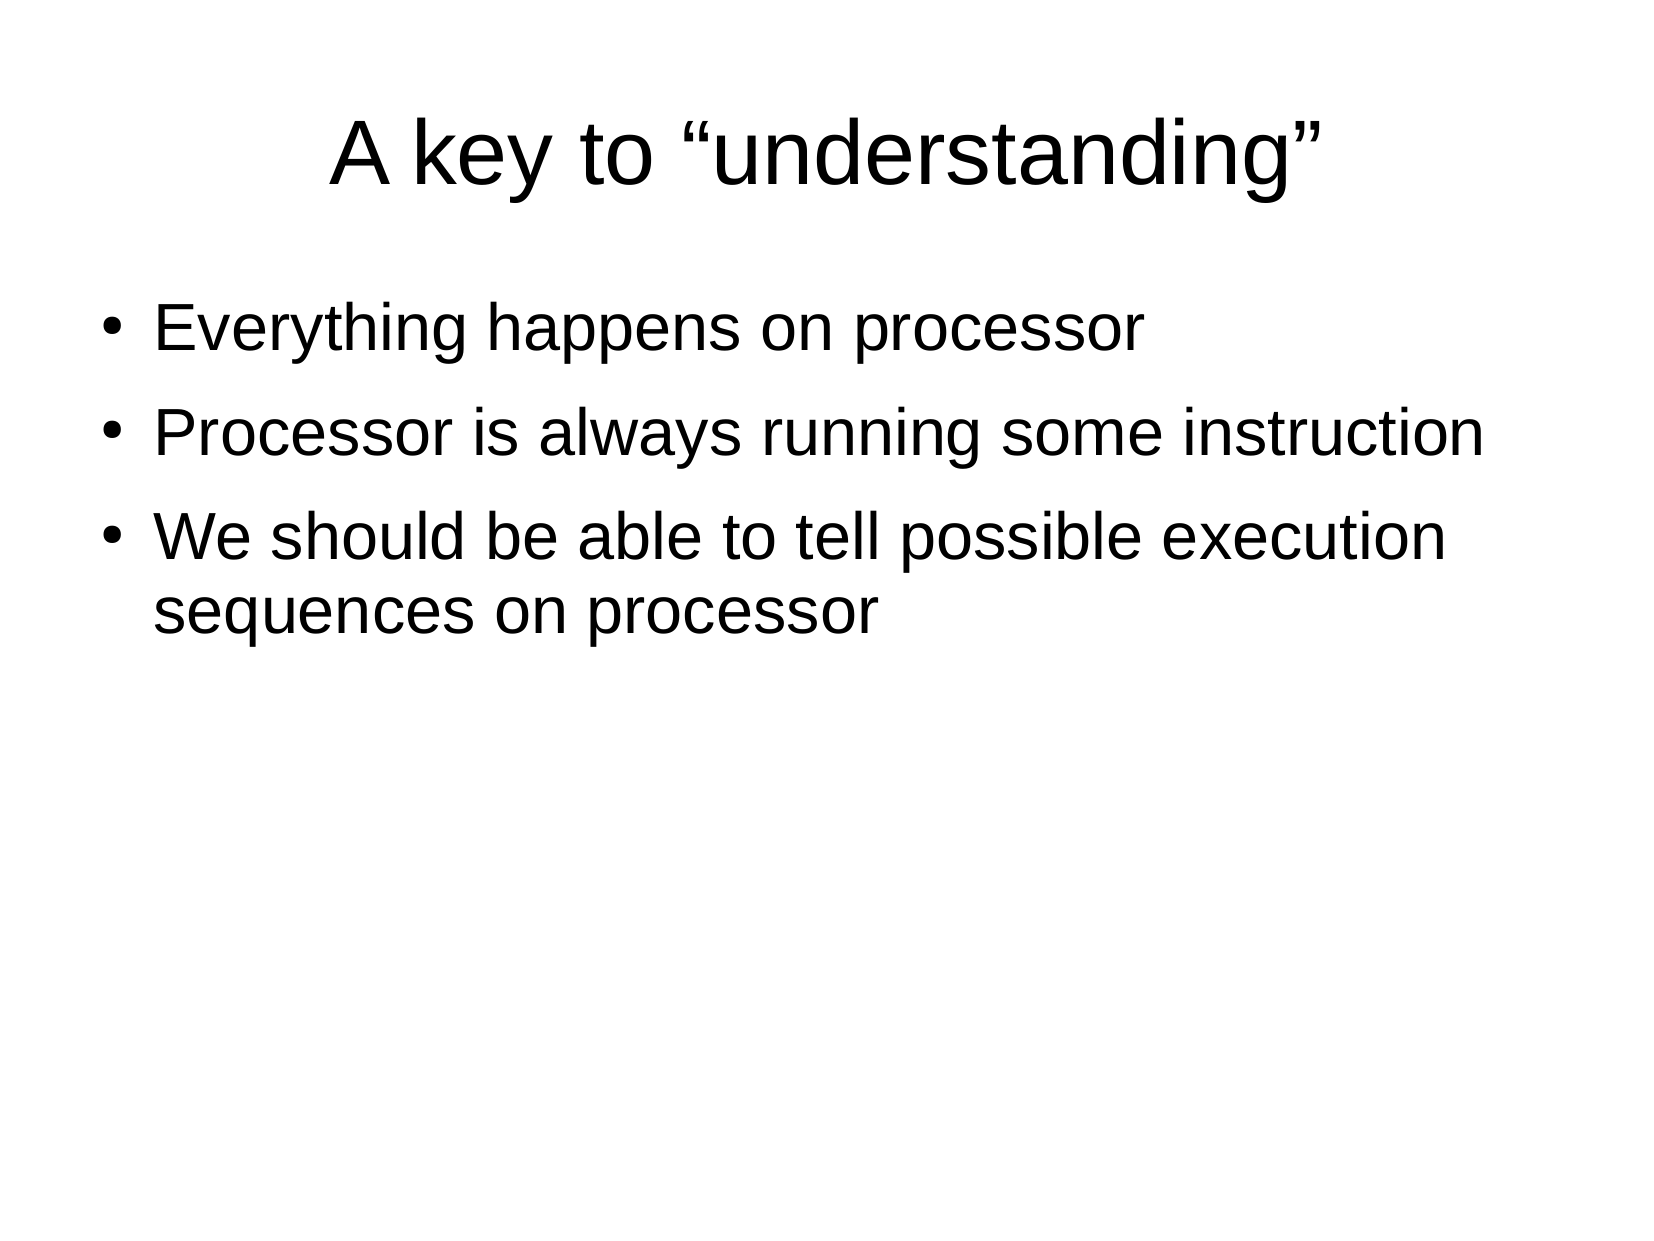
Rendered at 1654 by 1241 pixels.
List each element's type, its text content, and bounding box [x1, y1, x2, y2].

title A key to “understanding” [82, 49, 1571, 257]
list Everything happens on processor Processor is always running some instruction We should be able to tell possible execution sequences on processor [82, 290, 1571, 1010]
